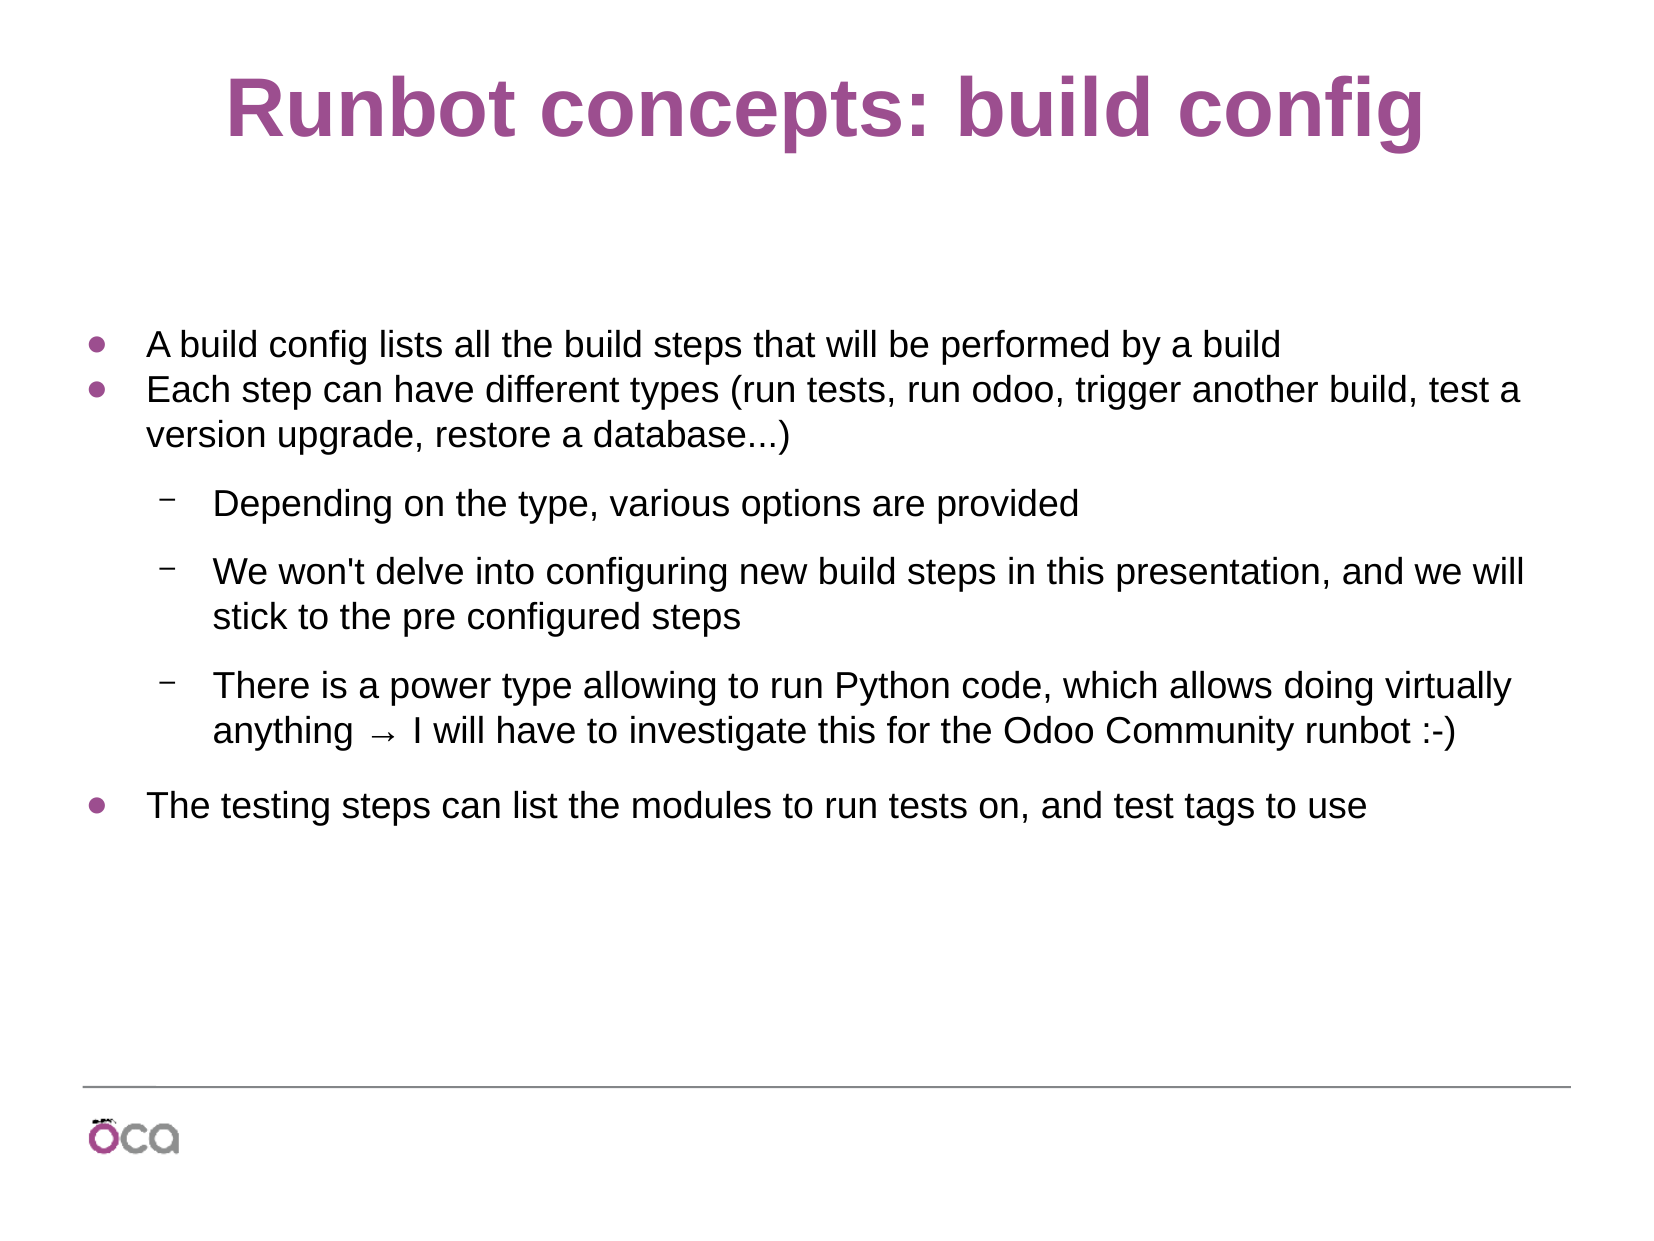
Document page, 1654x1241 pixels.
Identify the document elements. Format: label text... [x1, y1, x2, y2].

list A build config lists all the build steps that will be performed by a build Each step can have different types (run tests, run odoo, trigger another build, test a version upgrade, restore a database...) Depending on the type, various options are provided We won't delve into configuring new build steps in this presentation, and we will stick to the pre configured steps There is a power type allowing to run Python code, which allows doing virtually anything → I will have to investigate this for the Odoo Community runbot :-) The testing steps can list the modules to run tests on, and test tags to use [71, 320, 1560, 1040]
picture [82, 1089, 186, 1191]
title Runbot concepts: build config [82, 0, 1571, 207]
